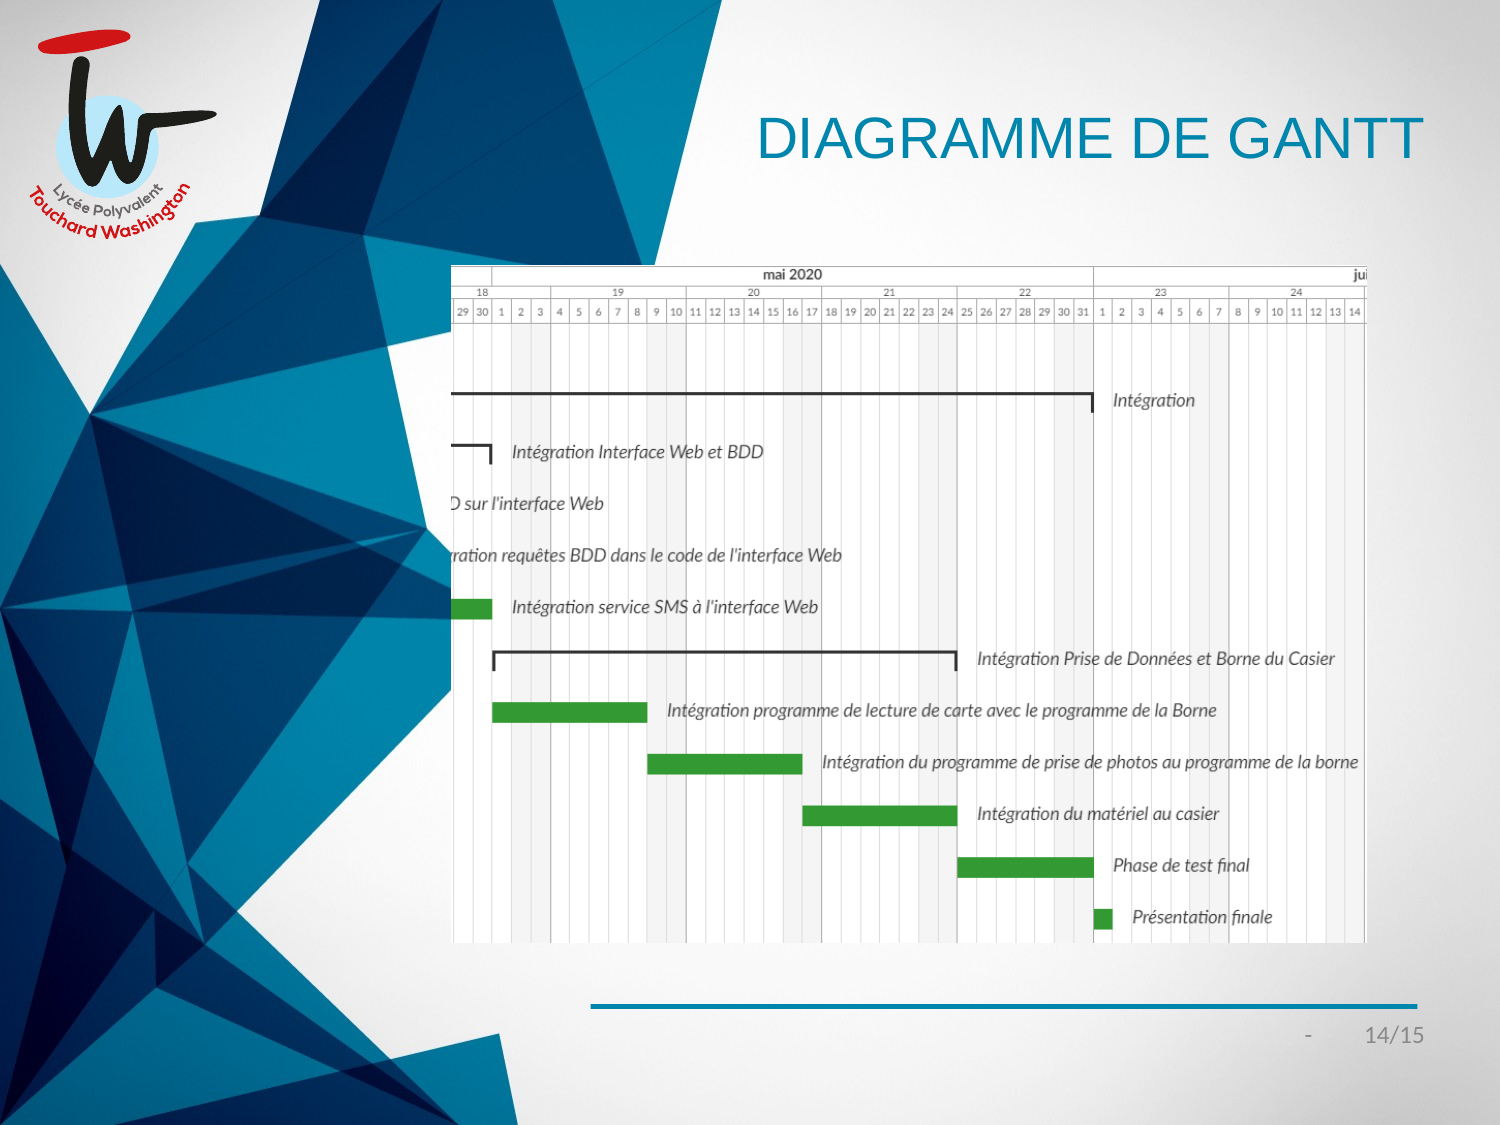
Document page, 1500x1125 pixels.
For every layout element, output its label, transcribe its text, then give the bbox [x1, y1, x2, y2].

picture [0, 0, 1500, 1125]
title DIAGRAMME DE GANTT [708, 44, 1425, 233]
